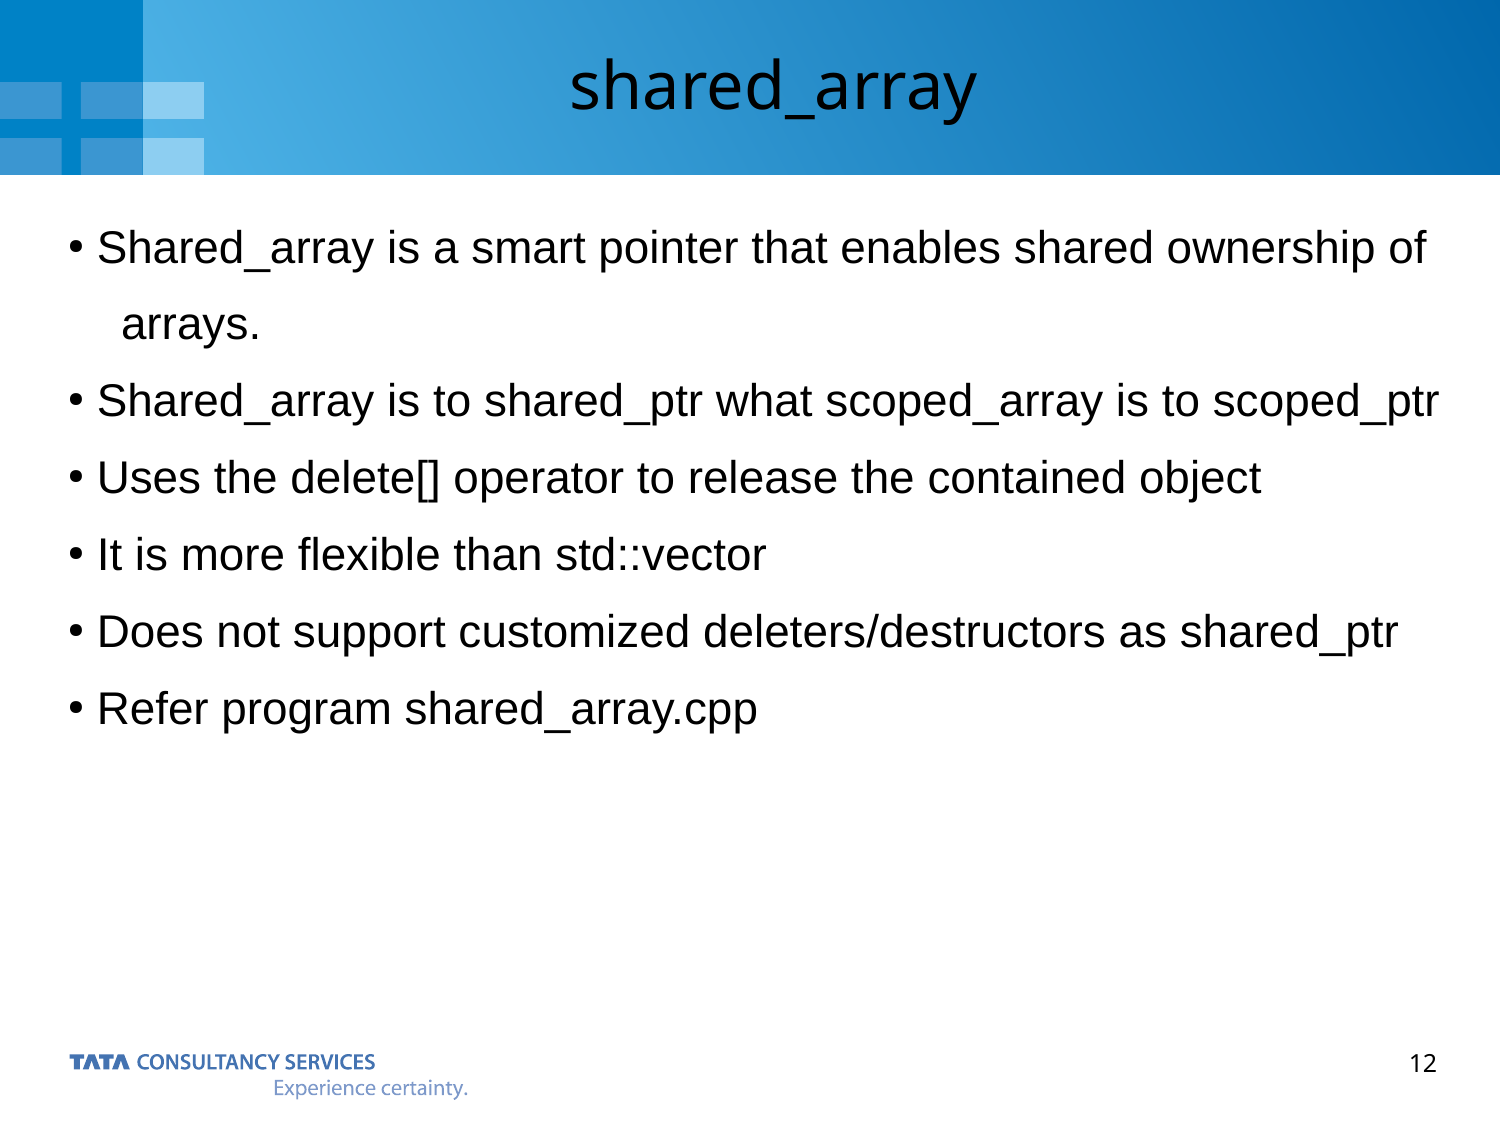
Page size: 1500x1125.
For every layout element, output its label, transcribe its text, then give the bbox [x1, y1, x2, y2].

text_box shared_array [200, 11, 1347, 154]
text_box Shared_array is a smart pointer that enables shared ownership of arrays. Shared_array is to shared_ptr what scoped_array is to scoped_ptr Uses the delete[] operator to release the contained object It is more flexible than std::vector Does not support customized deleters/destructors as shared_ptr Refer program shared_array.cpp [35, 188, 1465, 1040]
